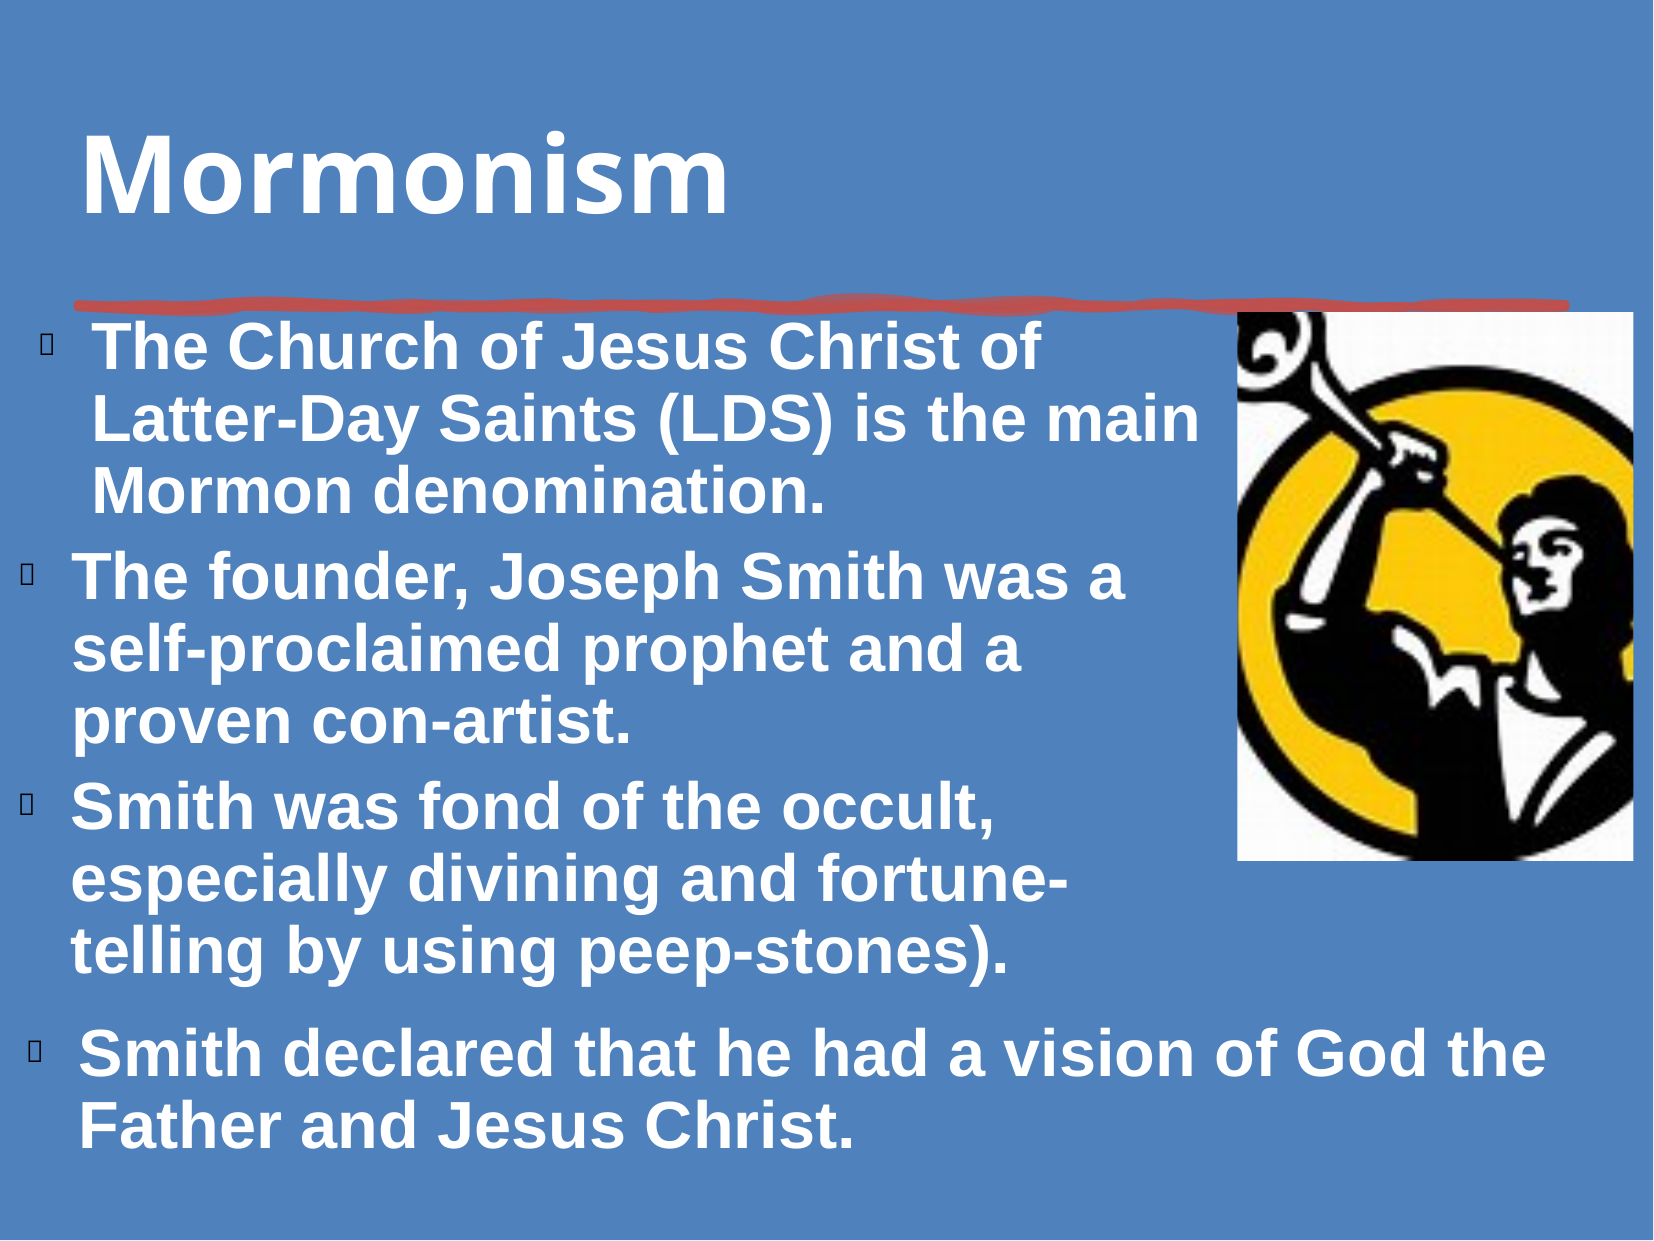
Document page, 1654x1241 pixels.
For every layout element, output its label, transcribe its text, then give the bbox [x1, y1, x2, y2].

list The Church of Jesus Christ of Latter-Day Saints (LDS) is the main Mormon denomination. [20, 312, 1218, 527]
picture [1237, 312, 1634, 861]
text_box [0, 0, 1654, 1241]
title Mormonism [77, 43, 1572, 237]
list The founder, Joseph Smith was a self-proclaimed prophet and a proven con-artist. [0, 542, 1218, 757]
list Smith declared that he had a vision of God the Father and Jesus Christ. [8, 1018, 1572, 1163]
list Smith was fond of the occult, especially divining and fortune-telling by using peep-stones). [0, 771, 1218, 1007]
